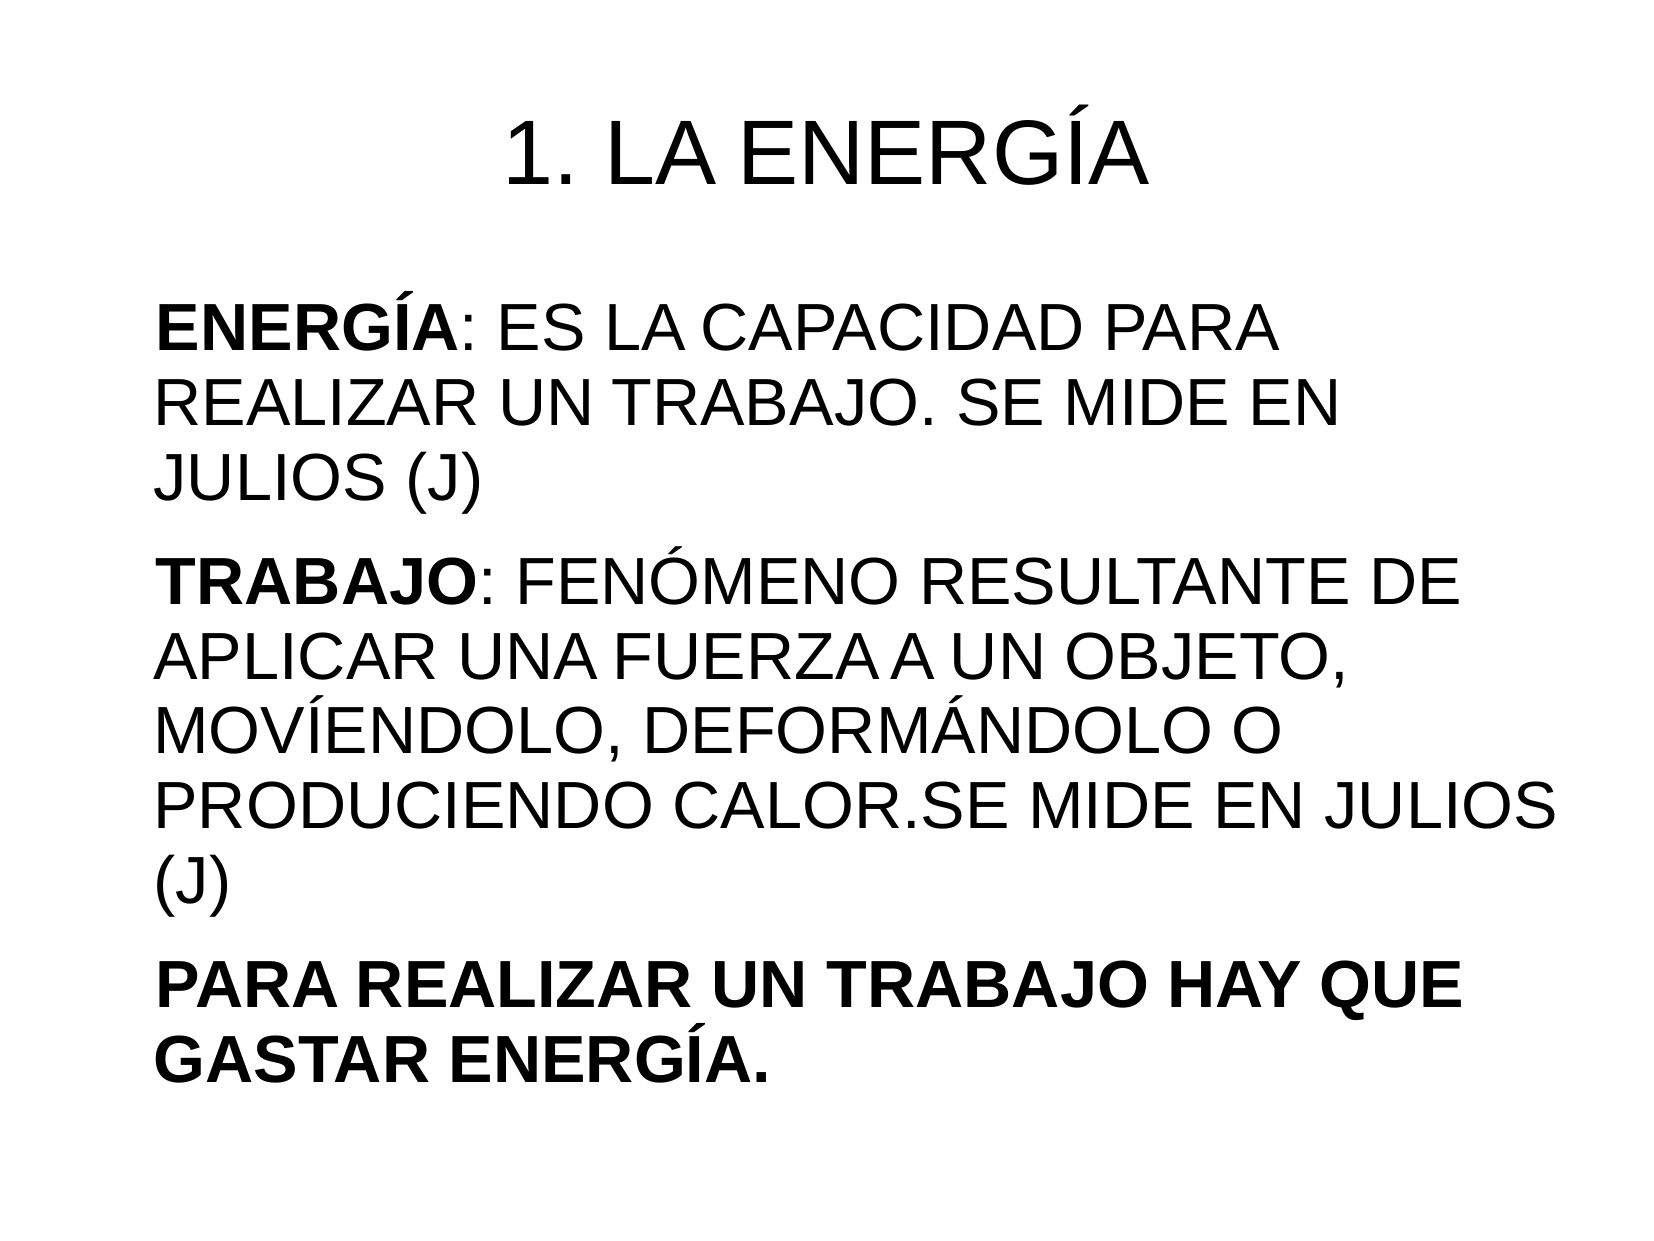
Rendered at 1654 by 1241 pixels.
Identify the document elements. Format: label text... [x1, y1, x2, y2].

title 1. LA ENERGÍA [82, 49, 1571, 257]
list ENERGÍA: ES LA CAPACIDAD PARA REALIZAR UN TRABAJO. SE MIDE EN JULIOS (J) TRABAJO: FENÓMENO RESULTANTE DE APLICAR UNA FUERZA A UN OBJETO, MOVÍENDOLO, DEFORMÁNDOLO O PRODUCIENDO CALOR.SE MIDE EN JULIOS (J) PARA REALIZAR UN TRABAJO HAY QUE GASTAR ENERGÍA. [82, 290, 1571, 1109]
